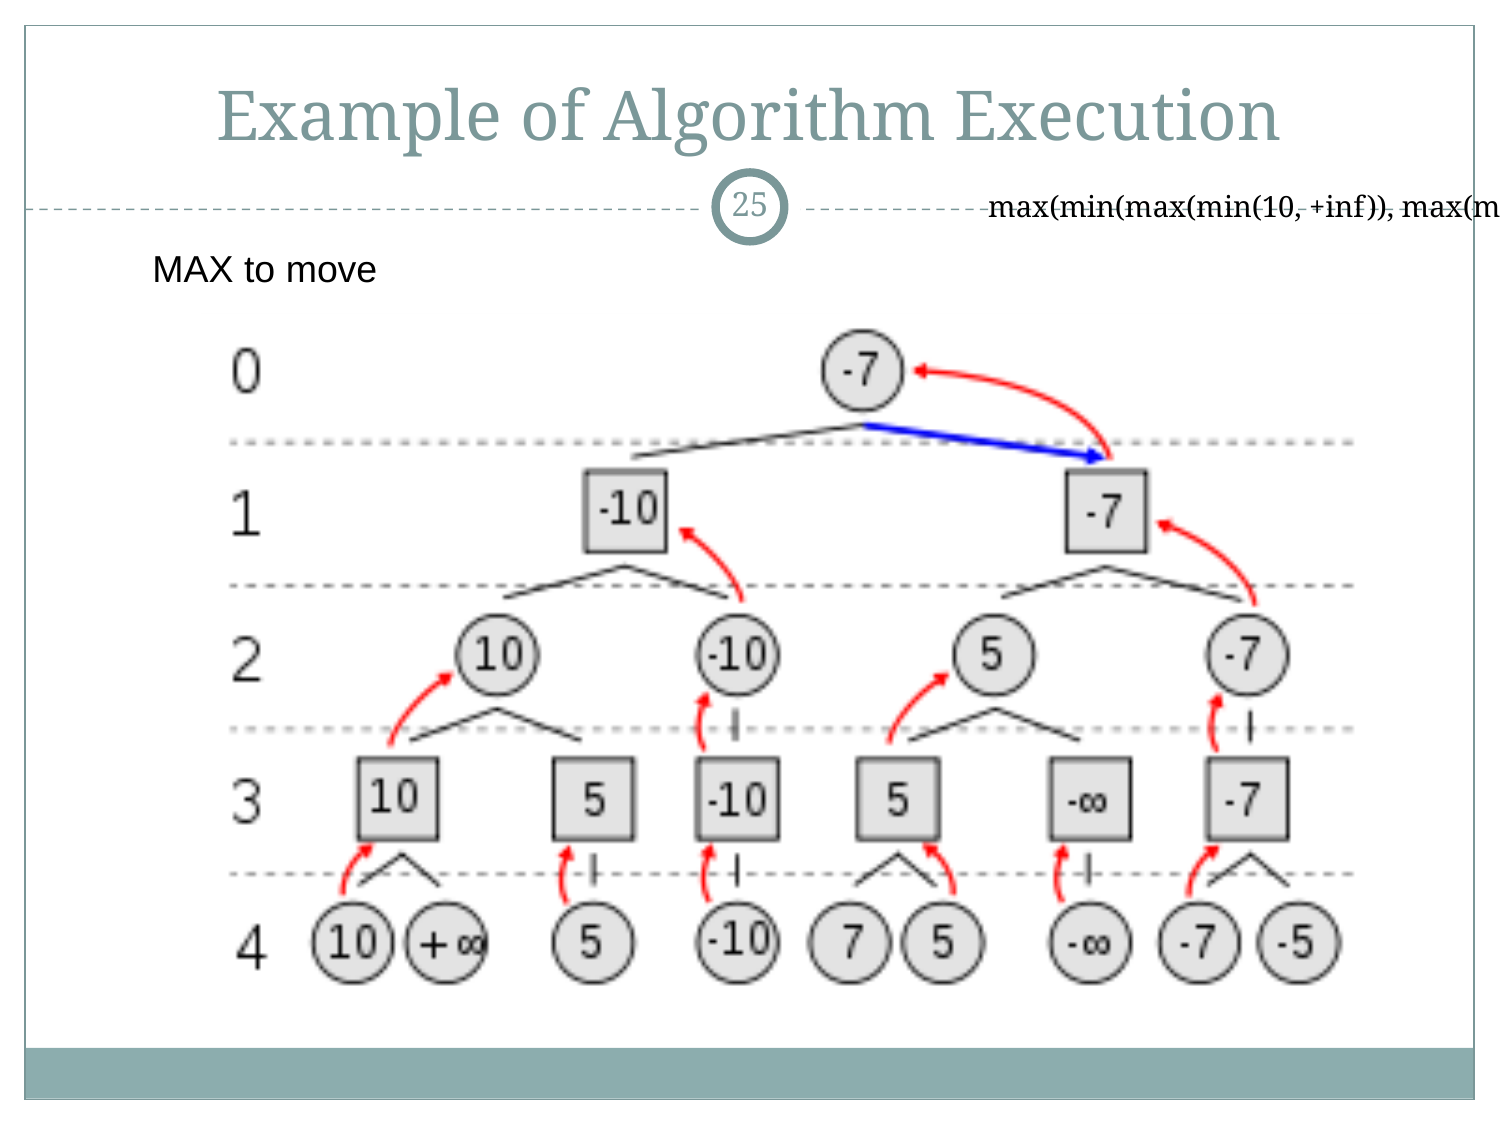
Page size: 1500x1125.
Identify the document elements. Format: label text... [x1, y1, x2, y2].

title Example of Algorithm Execution [49, 37, 1450, 162]
slide_number <number> [712, 170, 788, 243]
picture [201, 312, 1381, 1027]
text_box MAX to move [137, 237, 395, 299]
text_box max(min(max(min(10, +inf)), max(min())), min(max(min()), max(min()))) [973, 173, 1500, 314]
